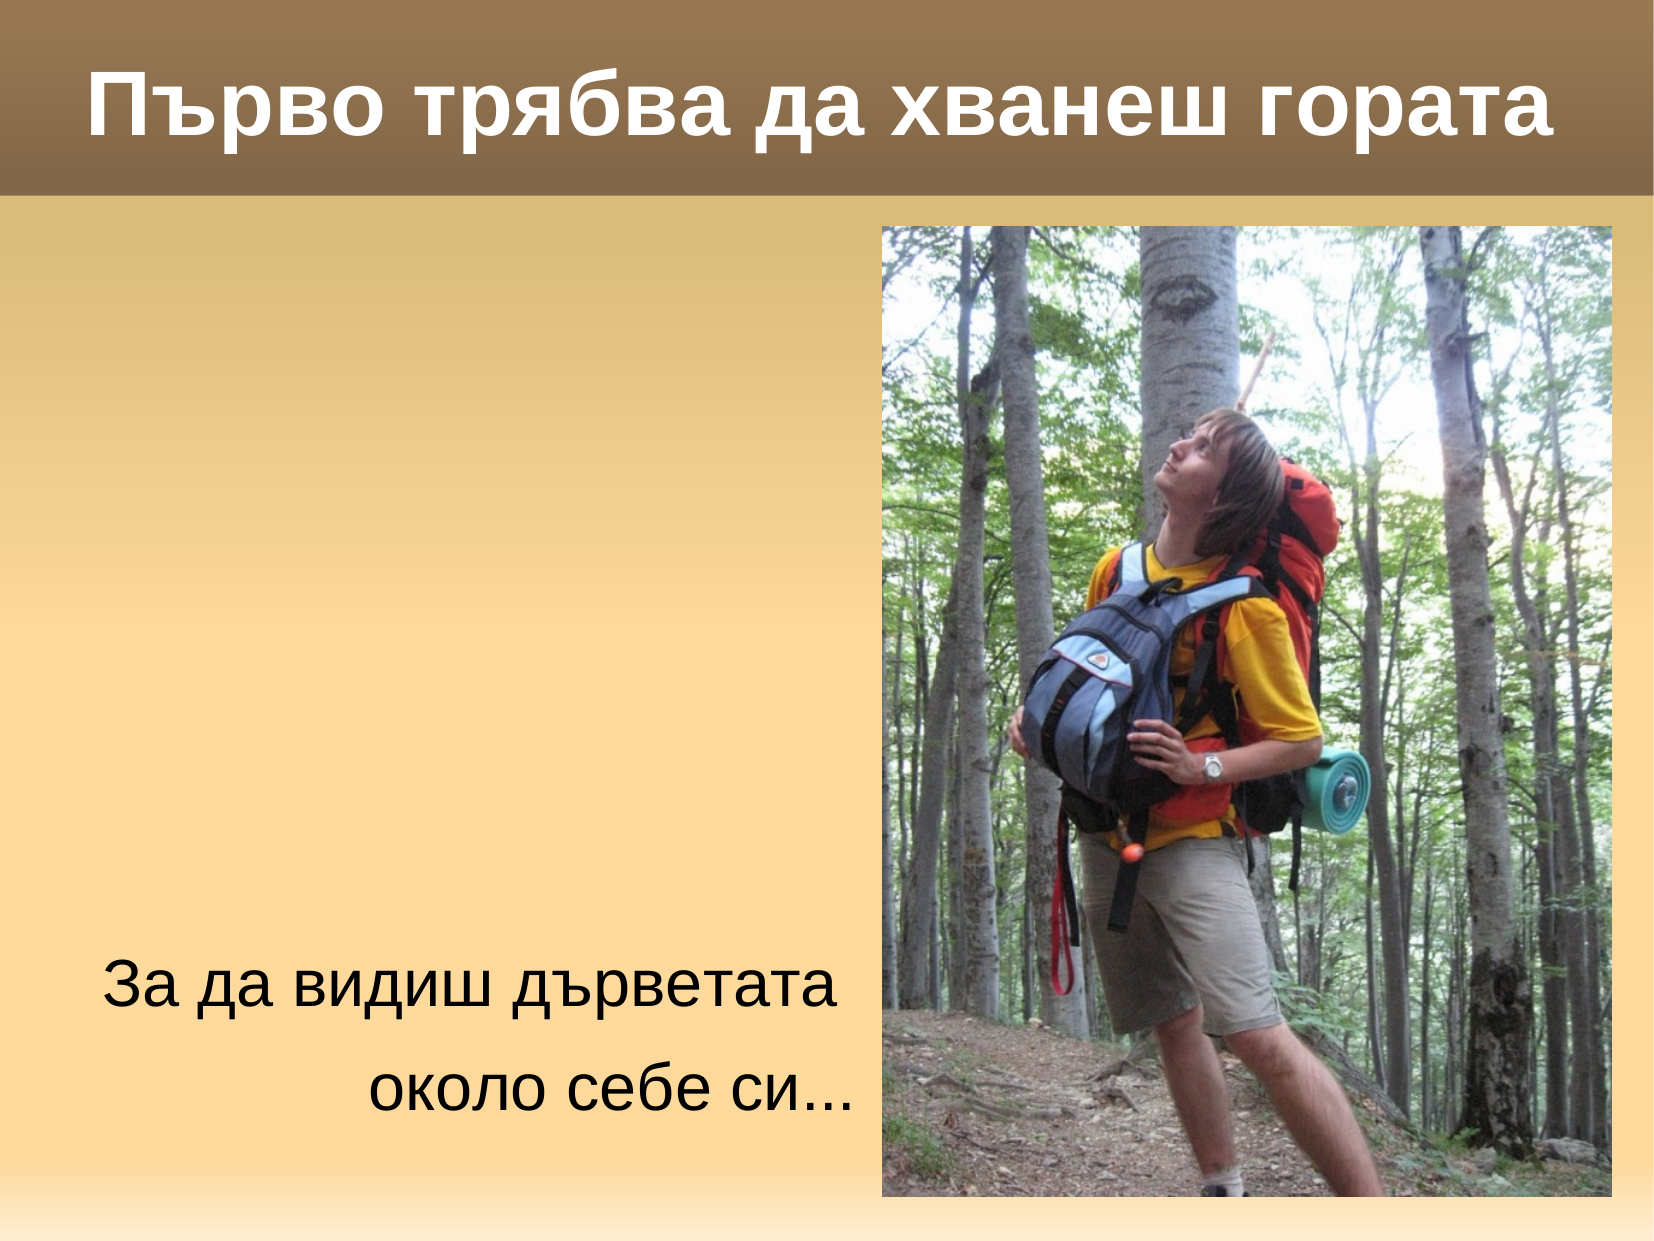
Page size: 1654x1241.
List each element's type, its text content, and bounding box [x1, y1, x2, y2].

title Първо трябва да хванеш гората [76, 7, 1565, 200]
list За да видиш дърветата около себе си... [29, 945, 858, 1166]
picture [0, 0, 1654, 1241]
